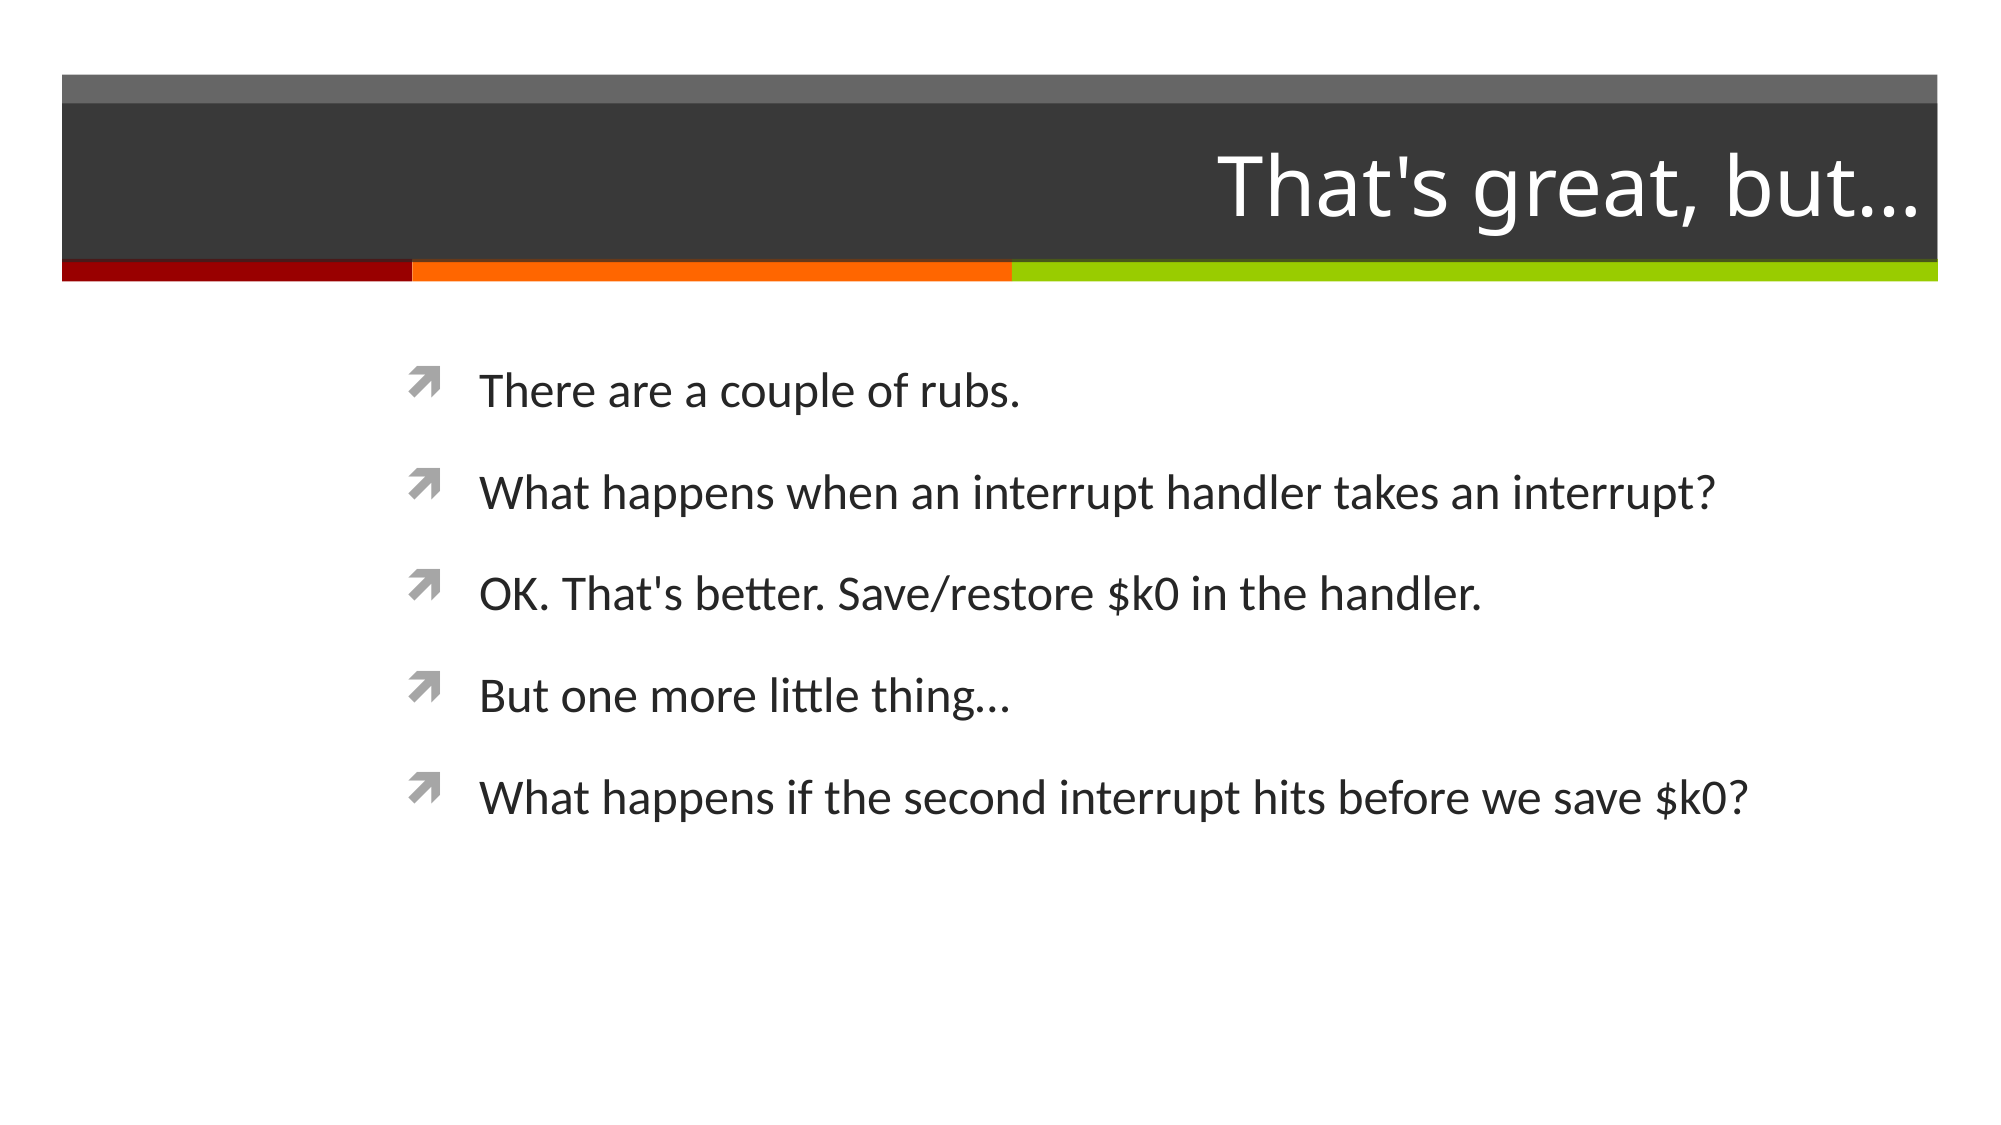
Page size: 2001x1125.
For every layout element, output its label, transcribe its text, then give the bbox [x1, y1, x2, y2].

title That's great, but… [62, 103, 1938, 263]
list There are a couple of rubs. What happens when an interrupt handler takes an interrupt? OK. That's better. Save/restore $k0 in the handler. But one more little thing… What happens if the second interrupt hits before we save $k0? [389, 350, 1938, 1005]
